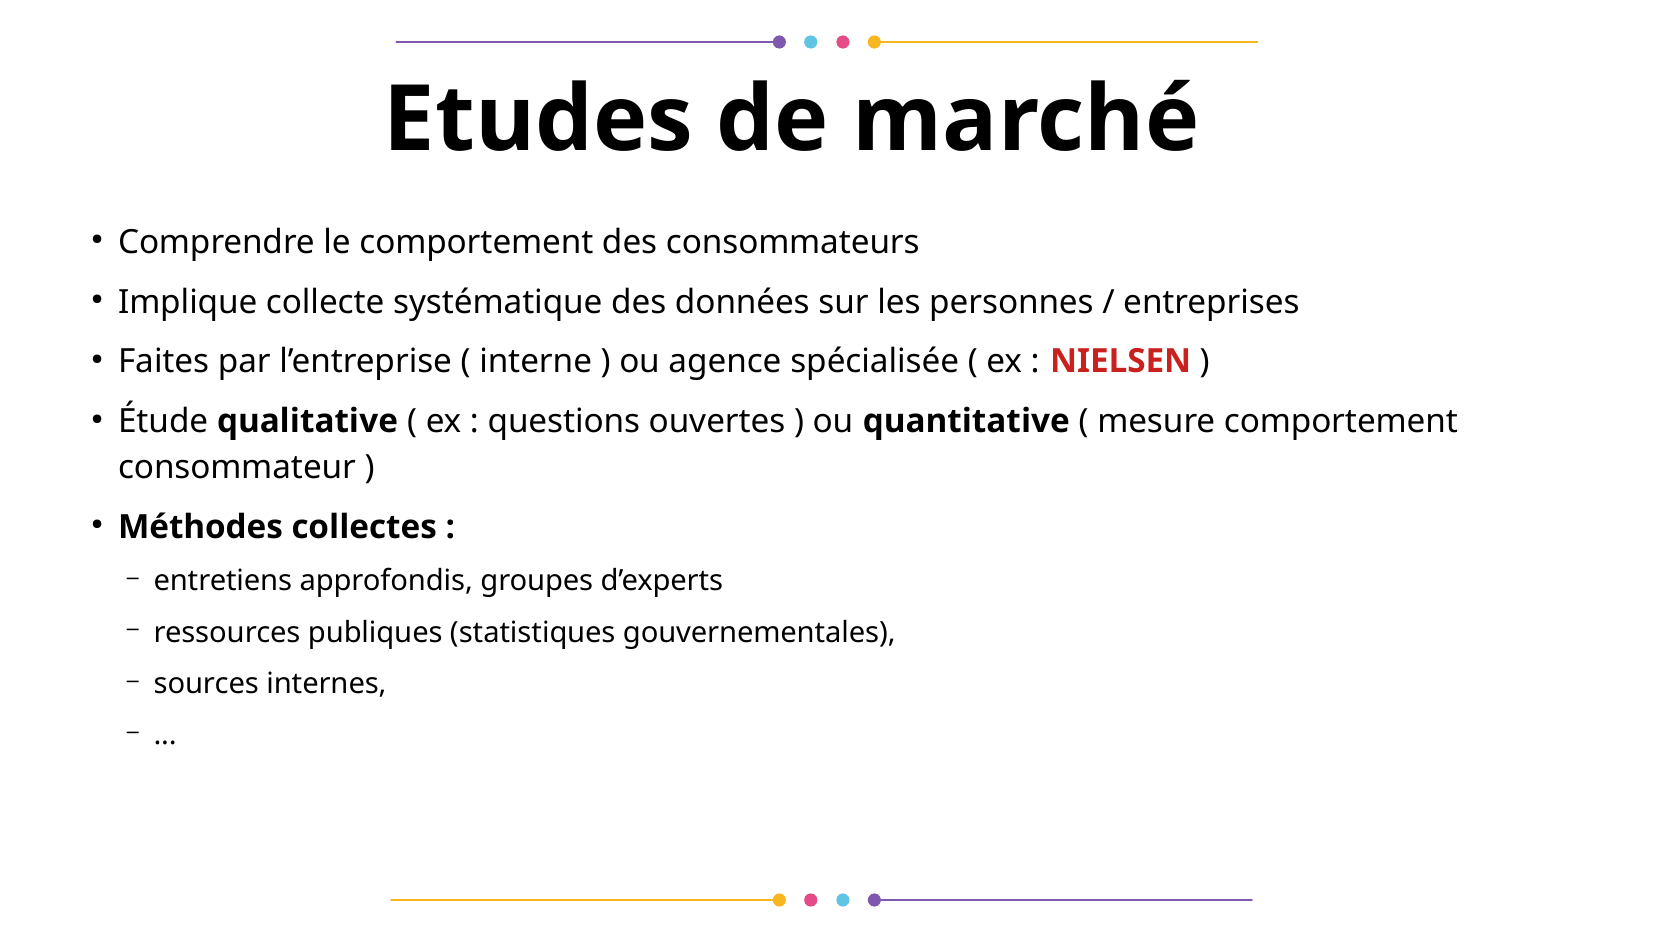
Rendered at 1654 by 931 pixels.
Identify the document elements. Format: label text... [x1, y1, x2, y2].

title Etudes de marché [82, 37, 1571, 193]
list Comprendre le comportement des consommateurs Implique collecte systématique des données sur les personnes / entreprises Faites par l’entreprise ( interne ) ou agence spécialisée ( ex : NIELSEN ) Étude qualitative ( ex : questions ouvertes ) ou quantitative ( mesure comportement consommateur ) Méthodes collectes : entretiens approfondis, groupes d’experts ressources publiques (statistiques gouvernementales), sources internes, ... [82, 217, 1571, 758]
